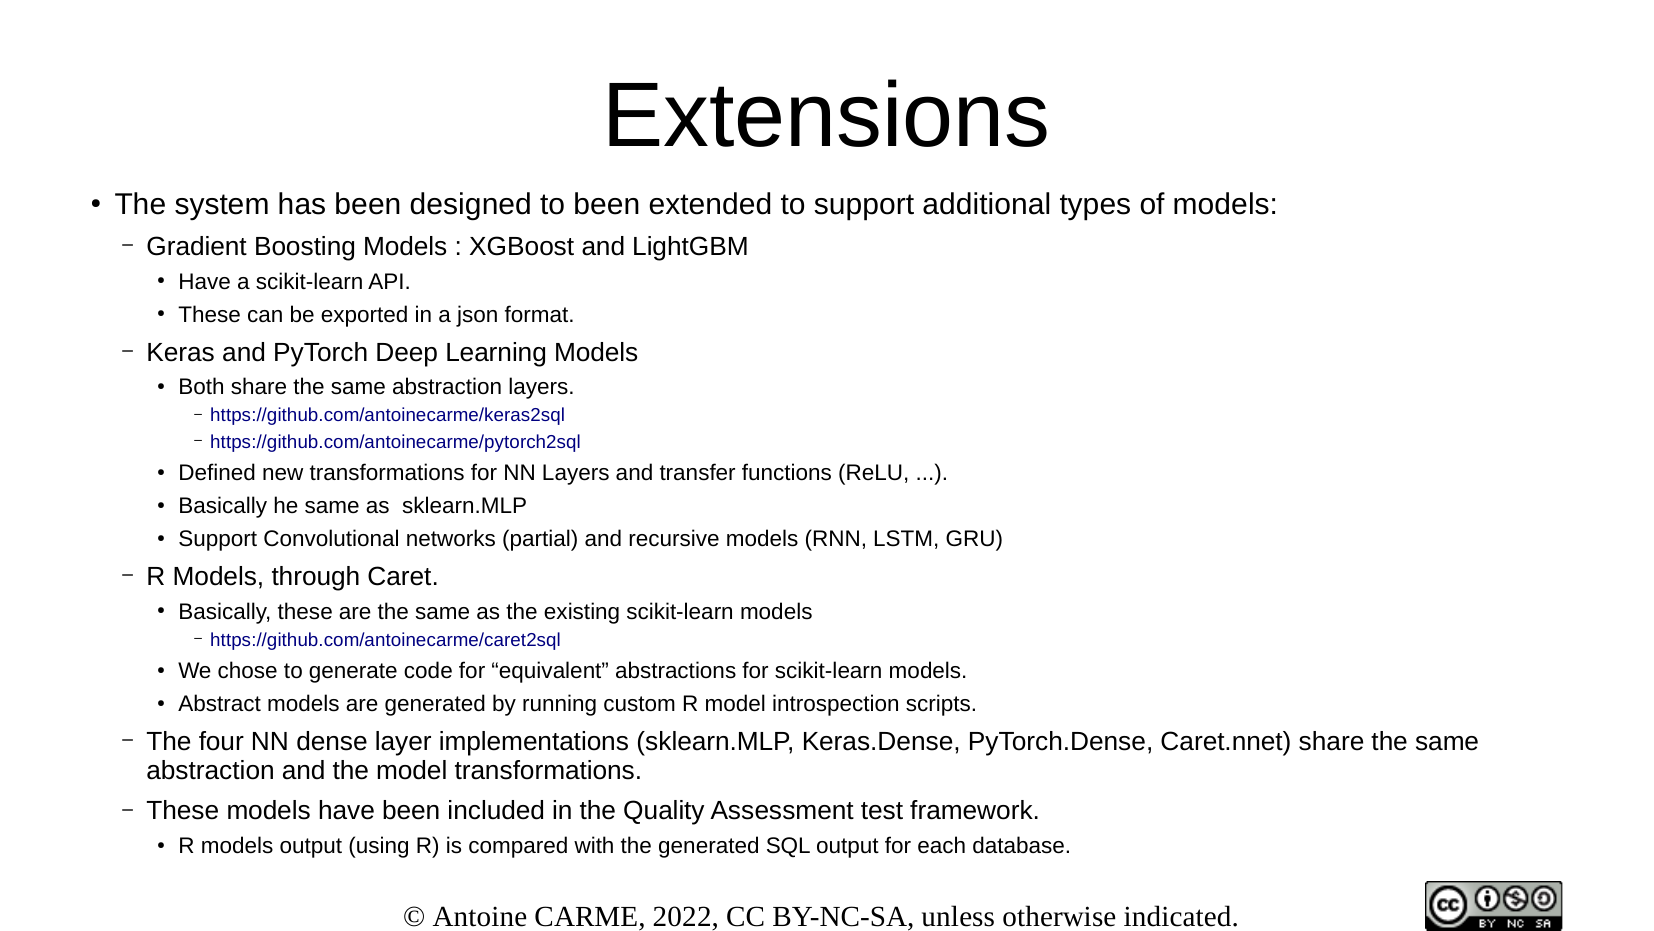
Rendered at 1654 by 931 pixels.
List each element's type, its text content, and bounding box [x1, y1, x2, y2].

title Extensions [82, 37, 1571, 187]
picture [1425, 881, 1563, 931]
list The system has been designed to been extended to support additional types of models: Gradient Boosting Models : XGBoost and LightGBM Have a scikit-learn API. These can be exported in a json format. Keras and PyTorch Deep Learning Models Both share the same abstraction layers. https://github.com/antoinecarme/keras2sql https://github.com/antoinecarme/pytorch2sql Defined new transformations for NN Layers and transfer functions (ReLU, ...). Basically he same as sklearn.MLP Support Convolutional networks (partial) and recursive models (RNN, LSTM, GRU) R Models, through Caret. Basically, these are the same as the existing scikit-learn models https://github.com/antoinecarme/caret2sql We chose to generate code for “equivalent” abstractions for scikit-learn models. Abstract models are generated by running custom R model introspection scripts. The four NN dense layer implementations (sklearn.MLP, Keras.Dense, PyTorch.Dense, Caret.nnet) share the same abstraction and the model transformations. These models have been included in the Quality Assessment test framework. R models output (using R) is compared with the generated SQL output for each database. [82, 187, 1576, 870]
